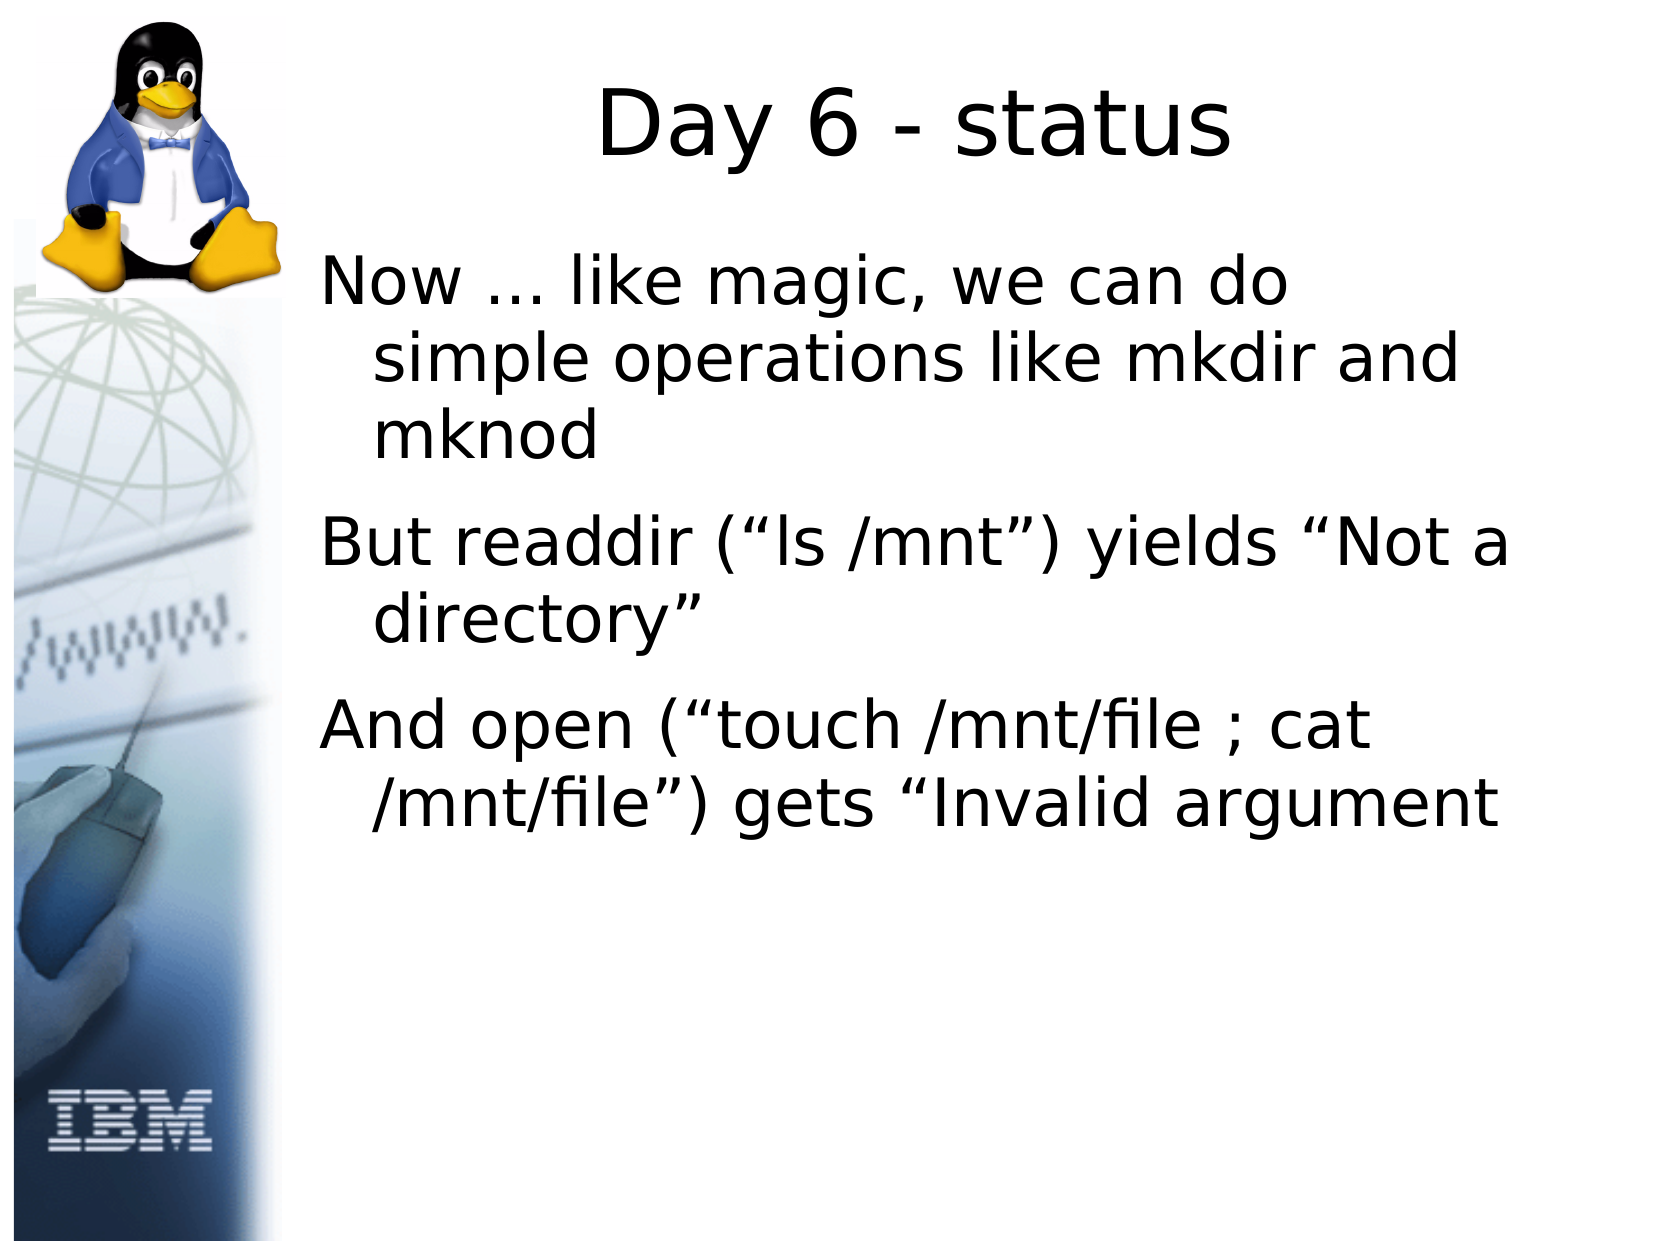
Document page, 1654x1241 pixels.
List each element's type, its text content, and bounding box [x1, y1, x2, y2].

title Day 6 - status [301, 39, 1528, 209]
list Now ... like magic, we can do simple operations like mkdir and mknod But readdir (“ls /mnt”) yields “Not a directory” And open (“touch /mnt/file ; cat /mnt/file”) gets “Invalid argument [301, 243, 1520, 1182]
